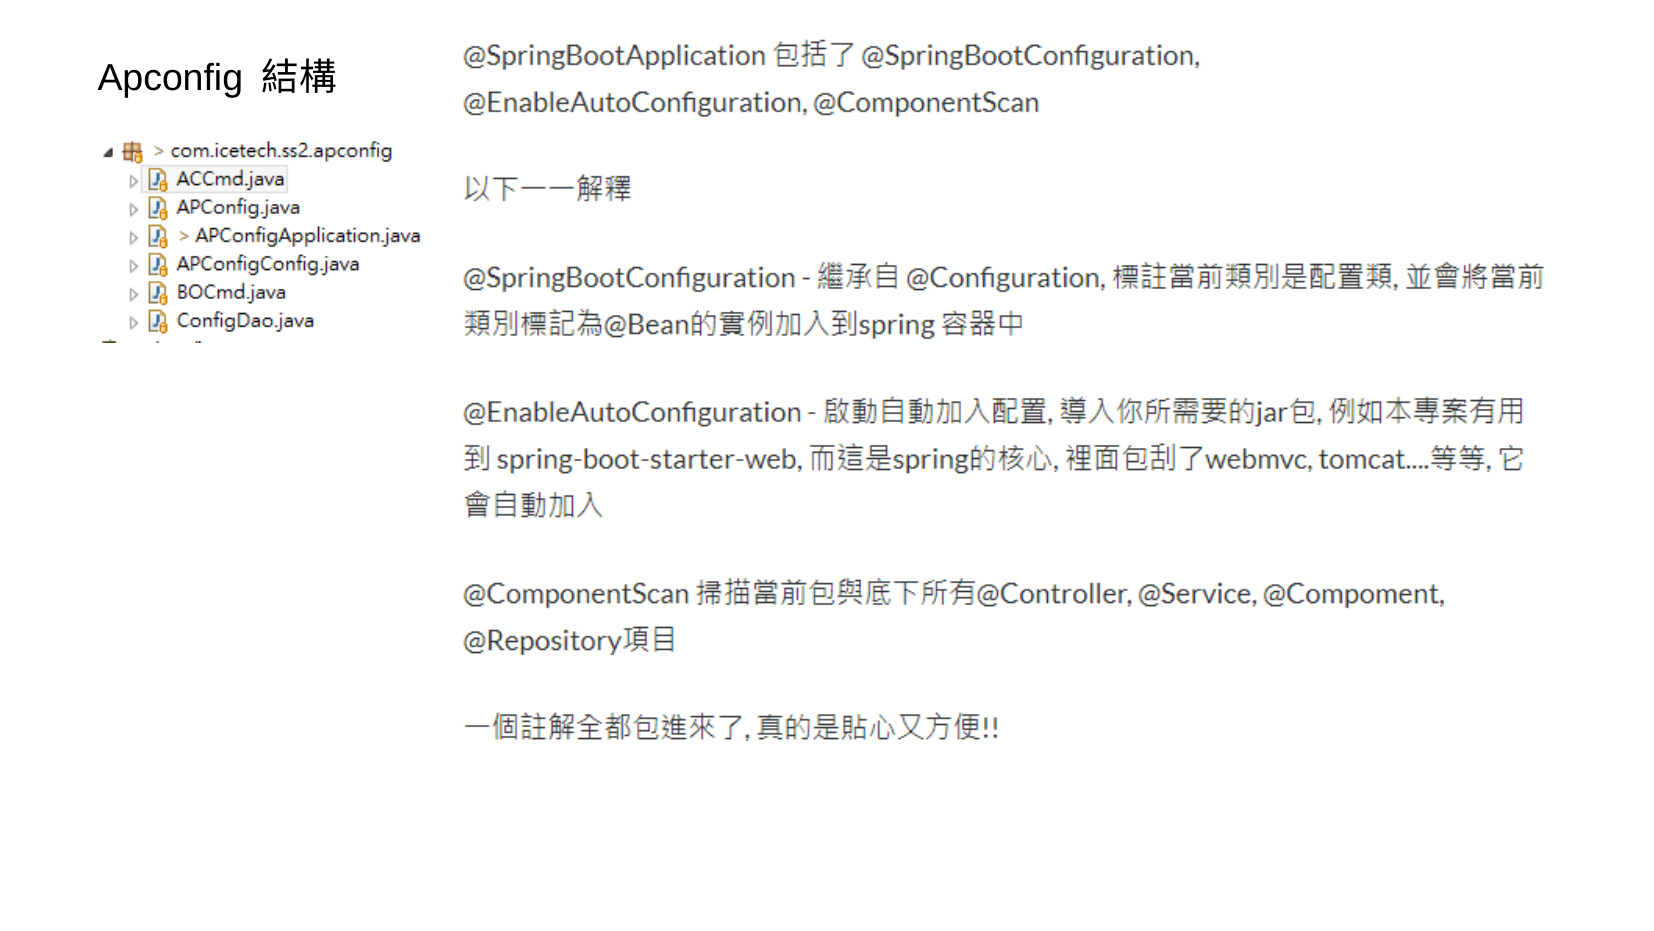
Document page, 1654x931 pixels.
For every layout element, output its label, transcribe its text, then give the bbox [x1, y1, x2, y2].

text_box Apconfig 結構 [82, 39, 352, 154]
picture [102, 23, 1569, 785]
